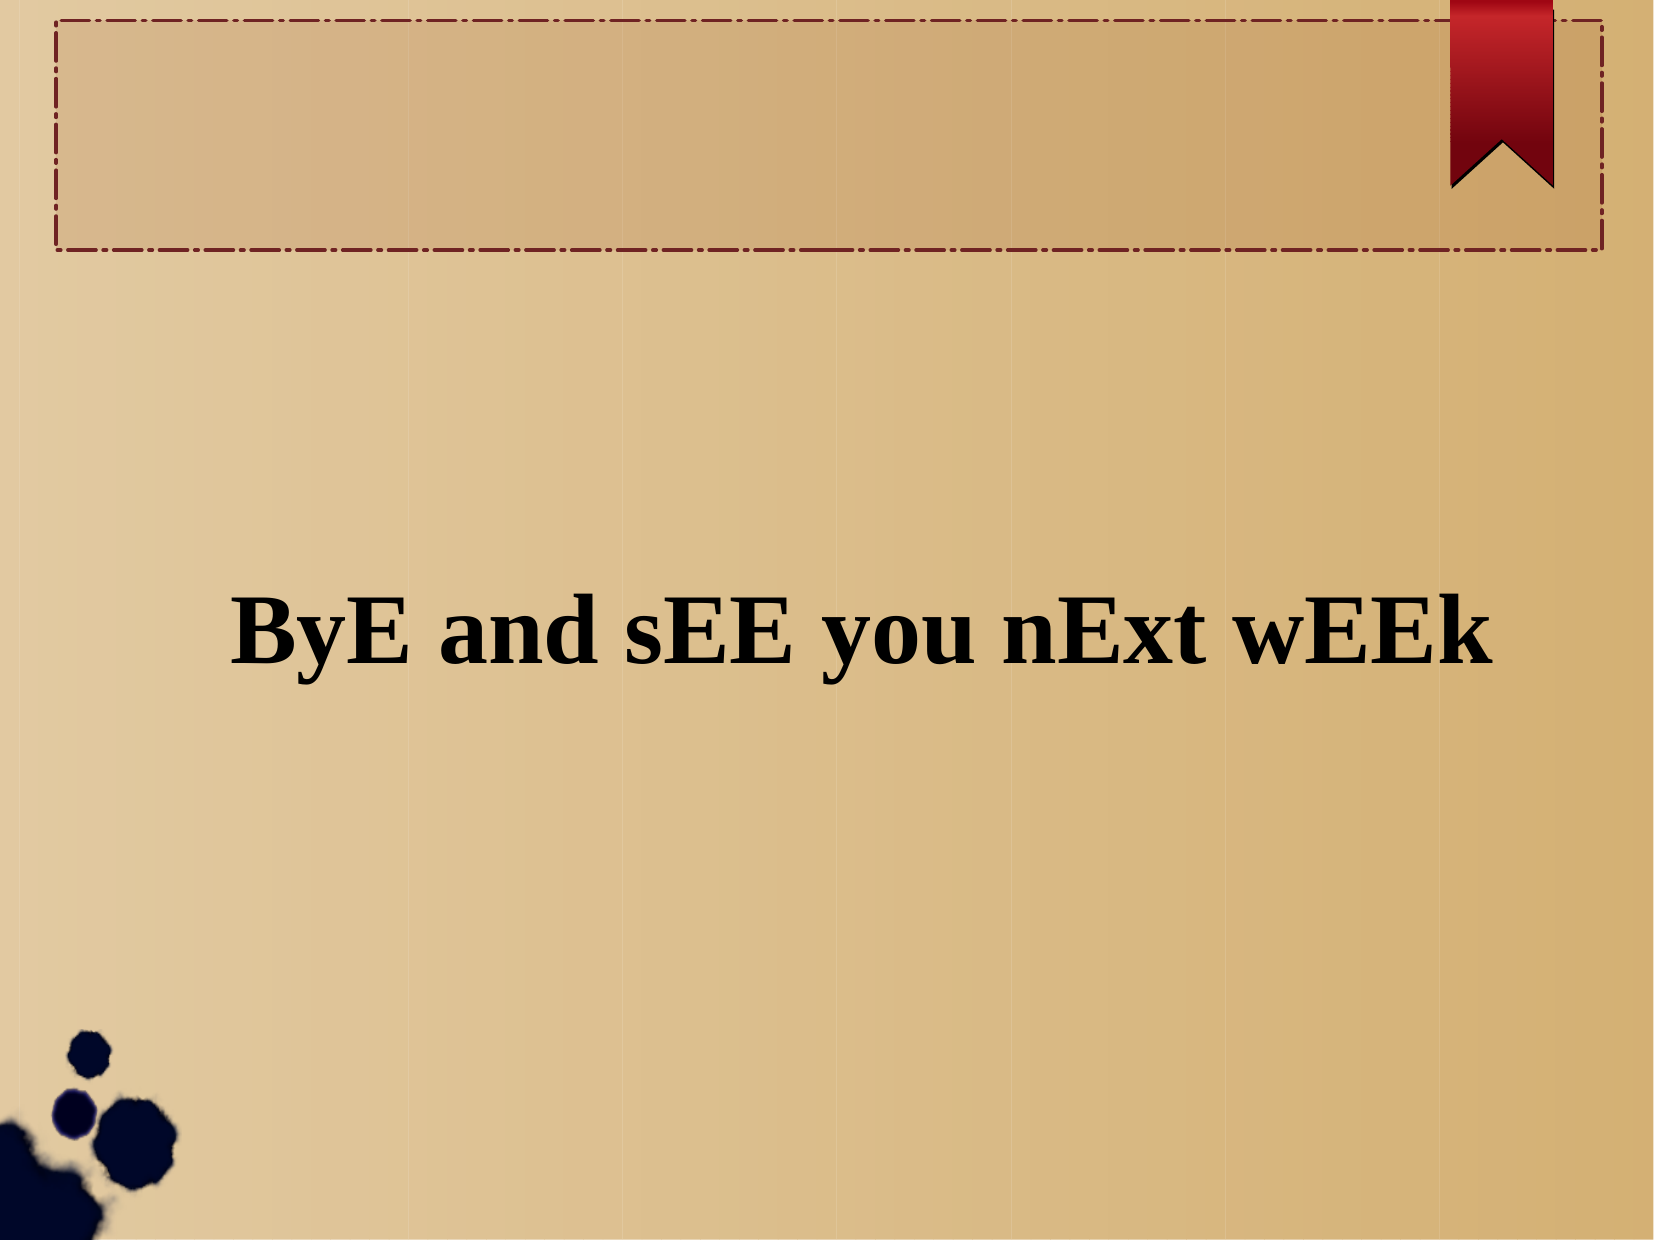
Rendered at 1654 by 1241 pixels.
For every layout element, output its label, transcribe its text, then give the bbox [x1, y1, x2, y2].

list ByE and sEE you nExt wEEk [82, 299, 1571, 1019]
